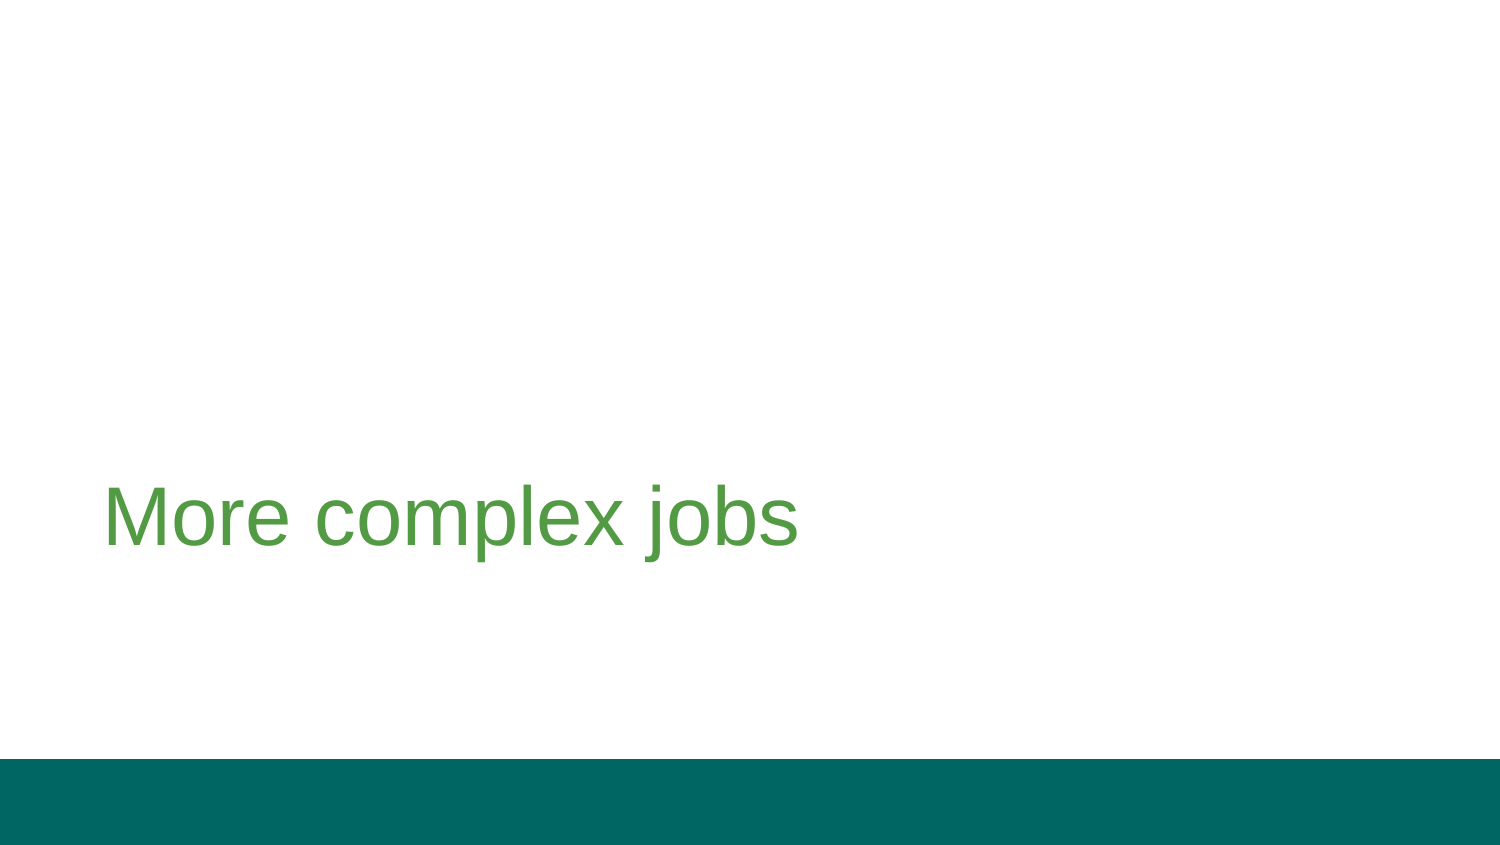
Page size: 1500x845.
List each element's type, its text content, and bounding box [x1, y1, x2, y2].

title More complex jobs [102, 210, 1397, 562]
